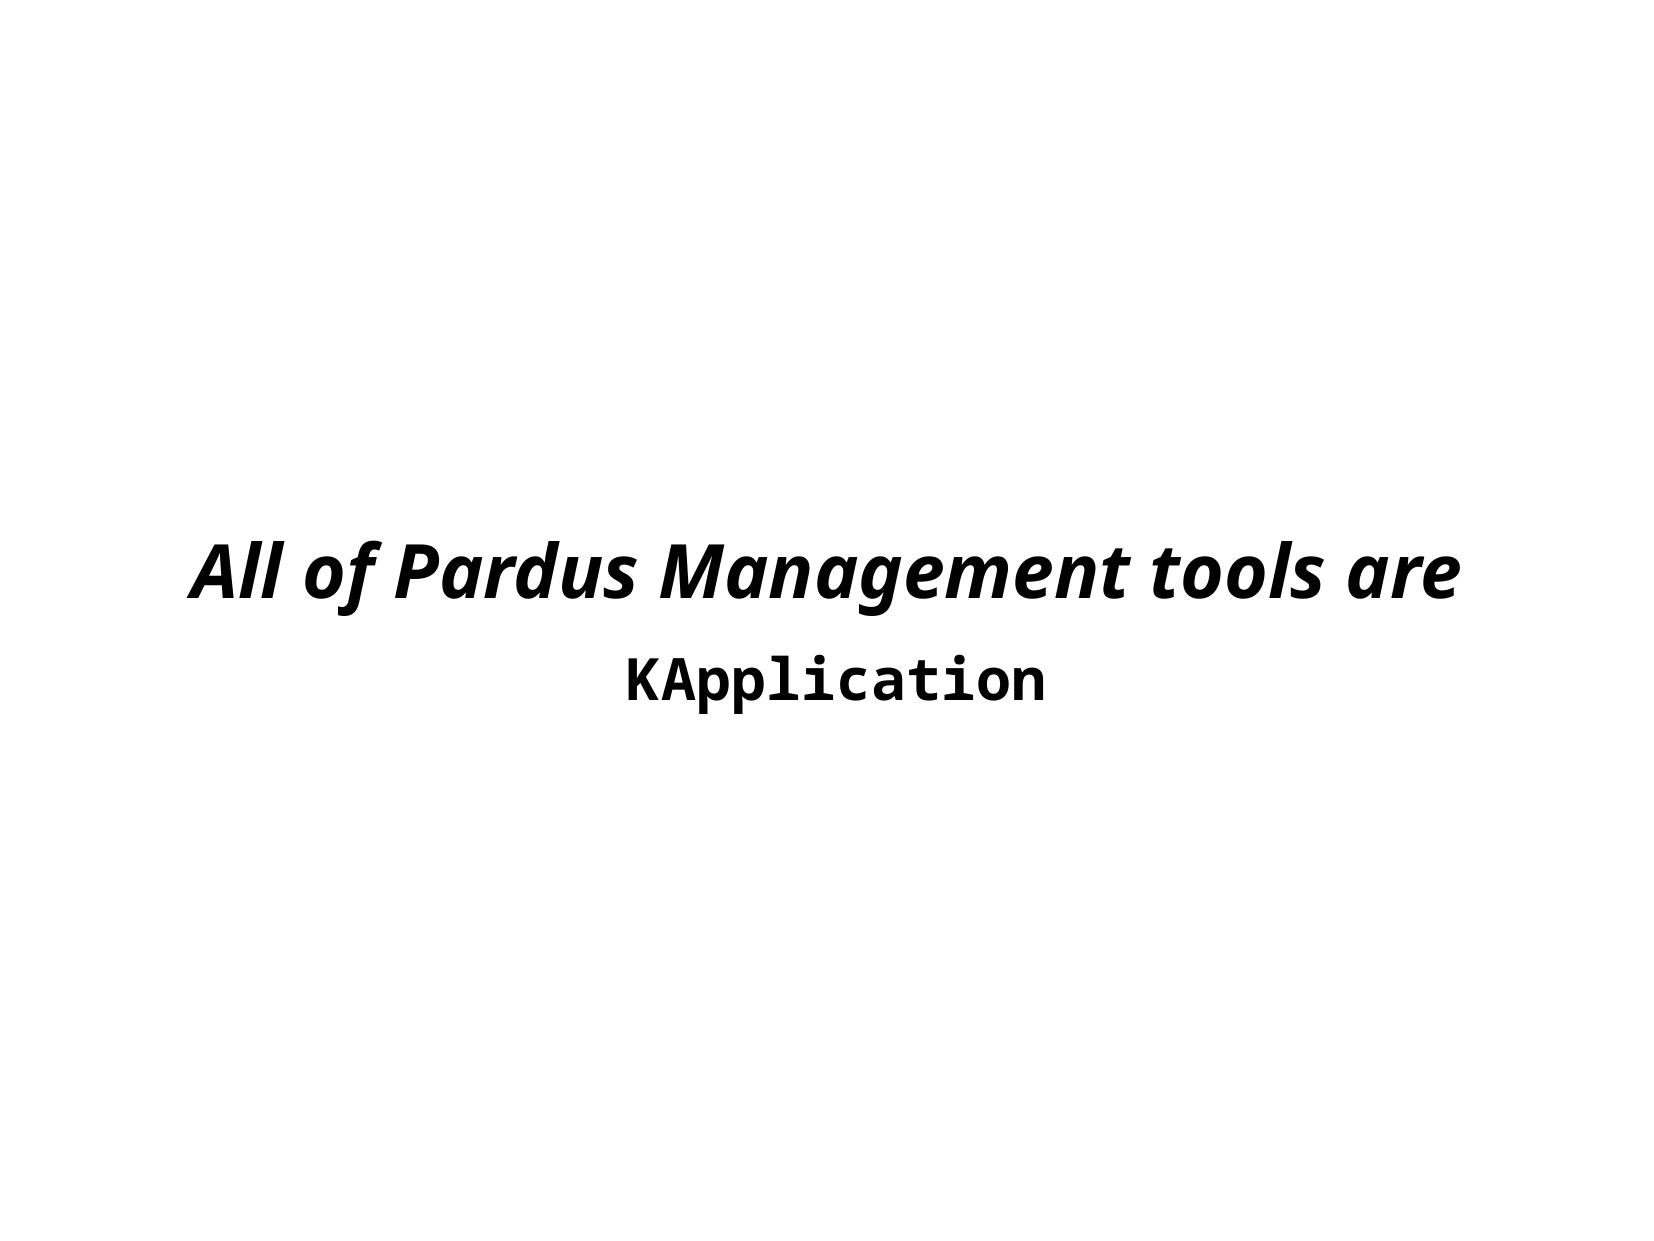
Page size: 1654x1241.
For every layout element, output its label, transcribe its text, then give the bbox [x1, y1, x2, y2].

subtitle All of Pardus Management tools are KApplication [83, 97, 1571, 1143]
